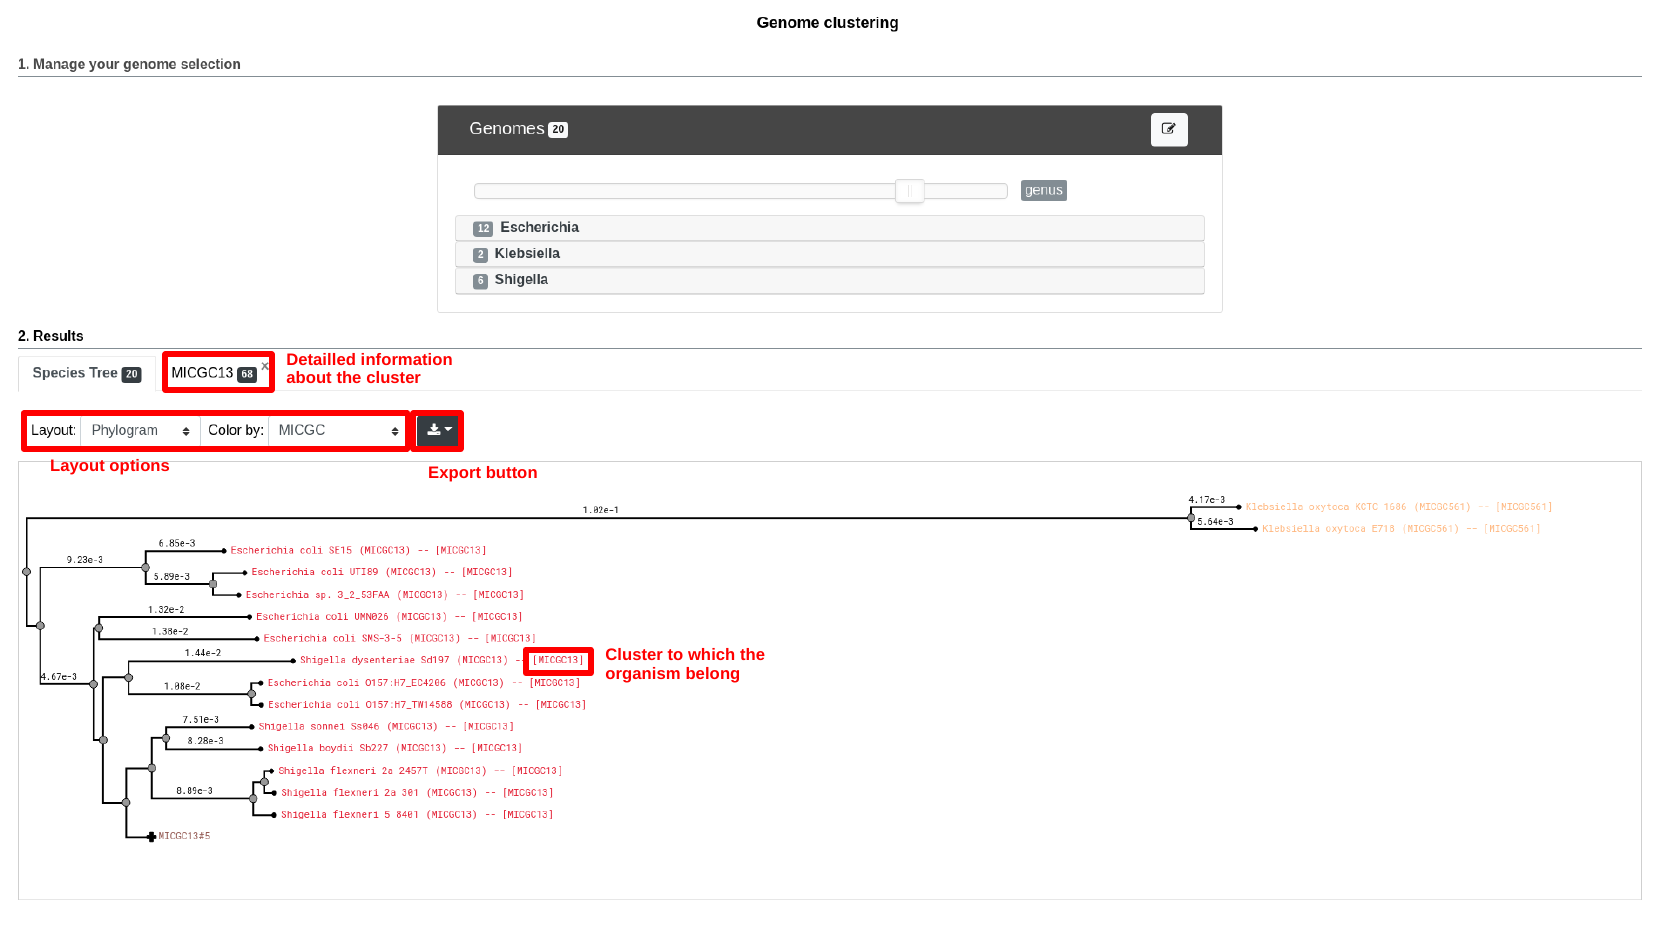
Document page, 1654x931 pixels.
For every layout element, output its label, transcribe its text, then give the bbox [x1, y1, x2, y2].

text_box Cluster to which the organism belong [590, 637, 792, 691]
text_box Detailled information about the cluster [271, 342, 473, 395]
text_box Export button [413, 455, 615, 503]
picture [0, 11, 1654, 913]
text_box Layout options [35, 448, 237, 497]
